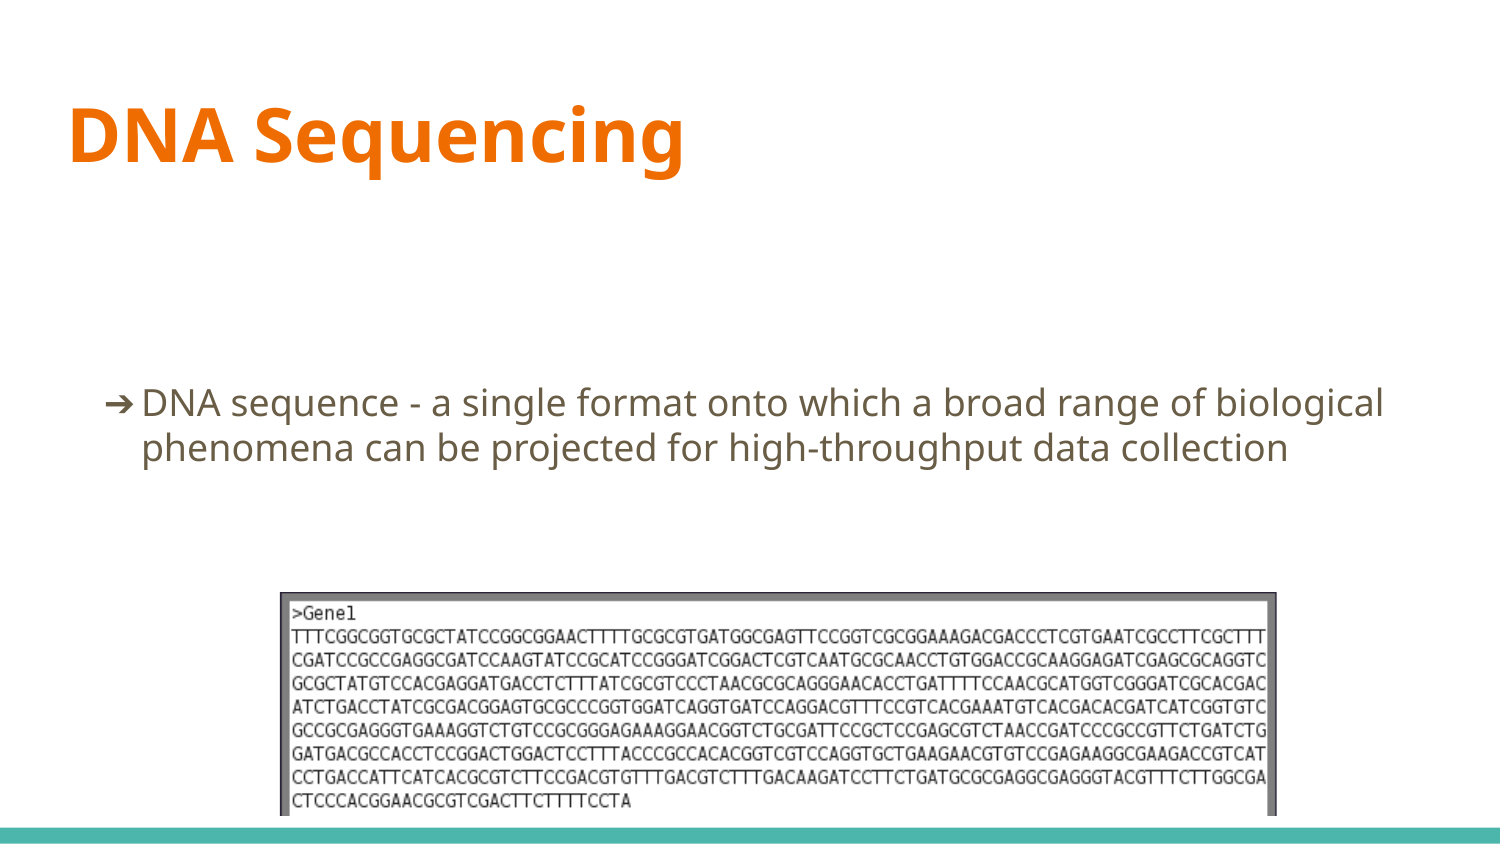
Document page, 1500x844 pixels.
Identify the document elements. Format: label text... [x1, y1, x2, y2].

picture [279, 592, 1277, 816]
list DNA sequence - a single format onto which a broad range of biological phenomena can be projected for high-throughput data collection [51, 207, 1449, 750]
title DNA Sequencing [51, 72, 1449, 189]
